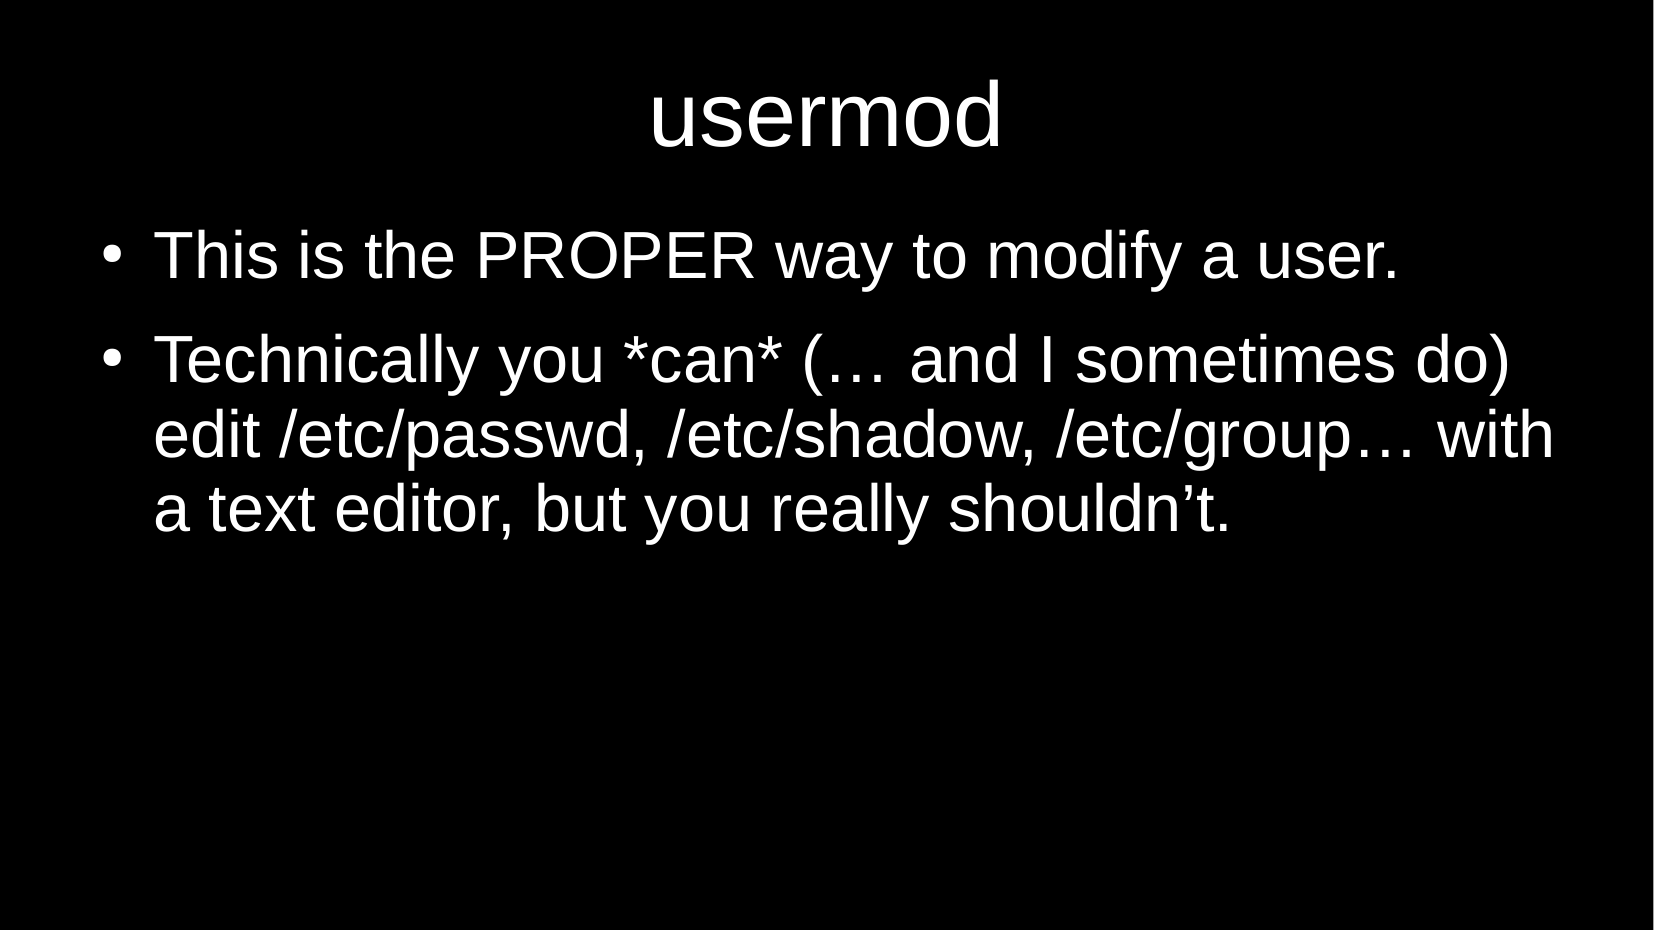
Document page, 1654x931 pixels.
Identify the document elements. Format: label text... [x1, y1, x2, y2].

list This is the PROPER way to modify a user. Technically you *can* (… and I sometimes do) edit /etc/passwd, /etc/shadow, /etc/group… with a text editor, but you really shouldn’t. [82, 217, 1571, 758]
title usermod [82, 37, 1571, 193]
